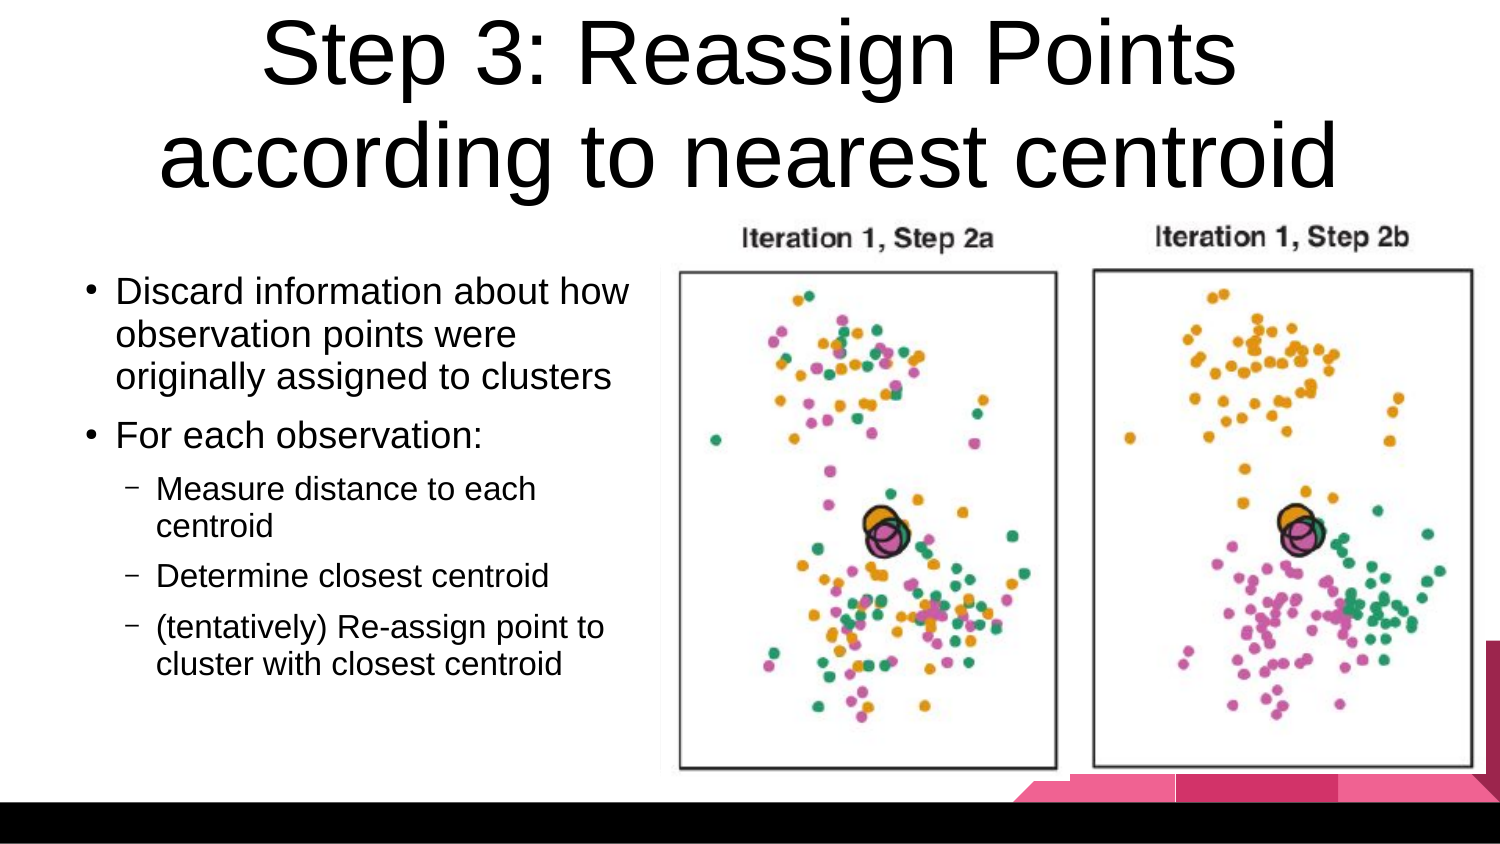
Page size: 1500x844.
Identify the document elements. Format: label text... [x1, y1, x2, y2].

list Discard information about how observation points were originally assigned to clusters For each observation: Measure distance to each centroid Determine closest centroid (tentatively) Re-assign point to cluster with closest centroid [75, 270, 660, 687]
title Step 3: Reassign Points according to nearest centroid [75, 1, 1425, 207]
picture [660, 206, 1486, 781]
